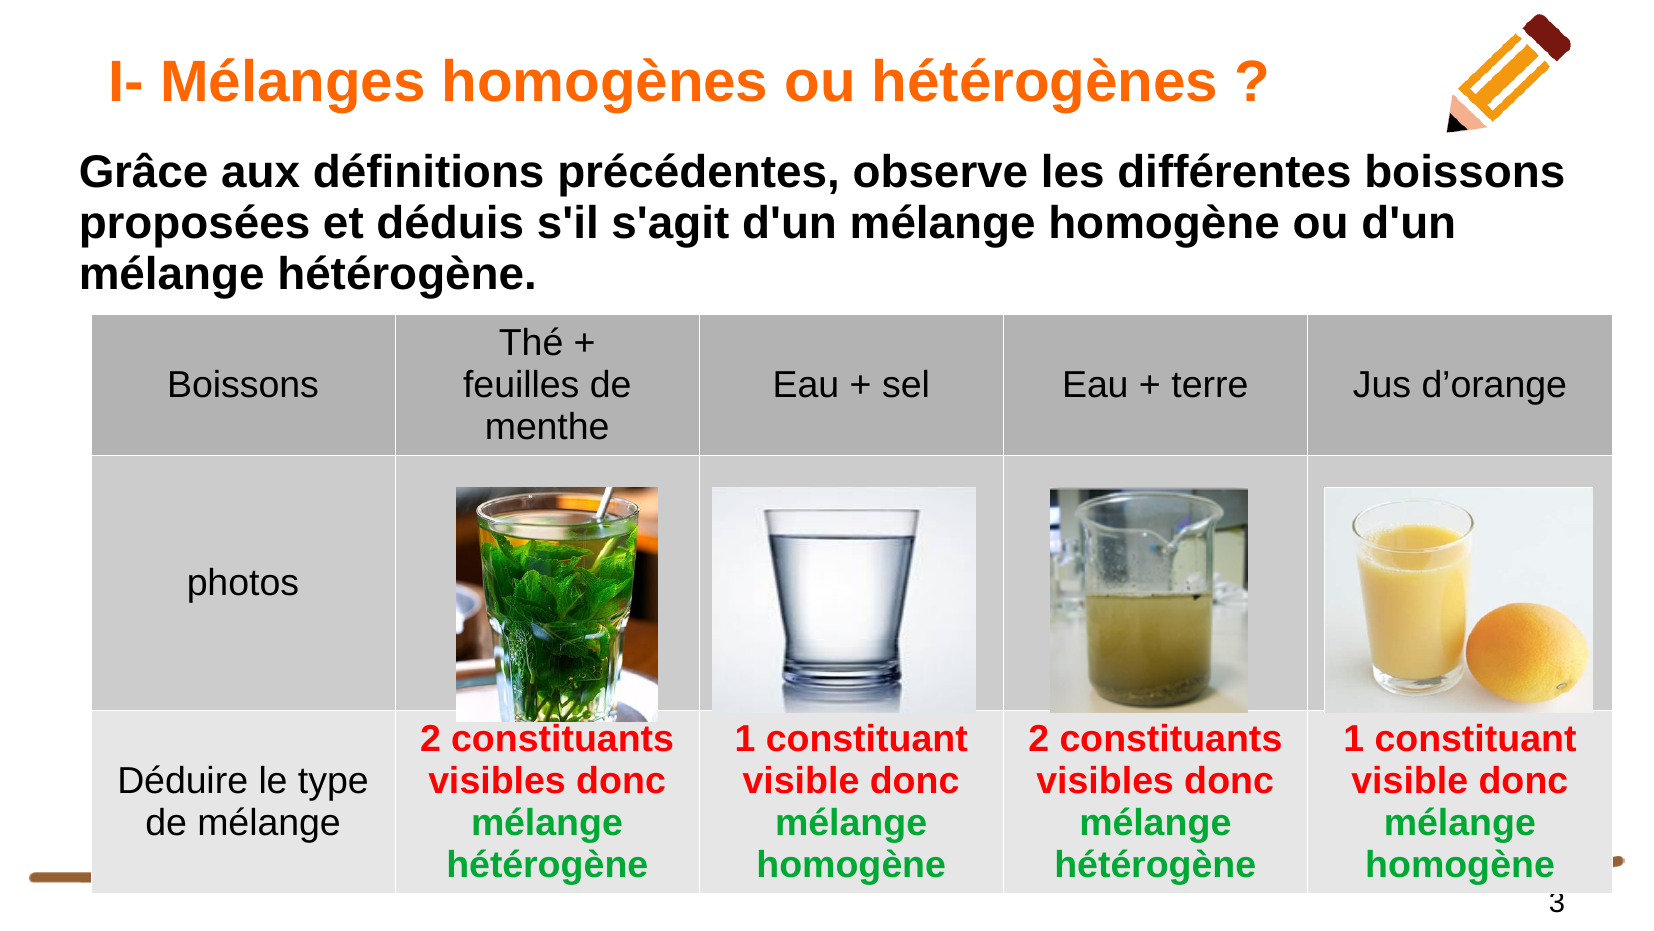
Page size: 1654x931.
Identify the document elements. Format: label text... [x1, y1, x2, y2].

table_cell 2 constituants visibles donc mélange hétérogène [1004, 711, 1307, 893]
table_cell photos [92, 456, 395, 710]
title I- Mélanges homogènes ou hétérogènes ? [37, 16, 1426, 147]
table_cell [1308, 456, 1612, 710]
table_header Eau + terre [1004, 315, 1307, 455]
picture [456, 487, 658, 722]
picture [1446, 14, 1571, 133]
table_cell Déduire le type de mélange [92, 711, 395, 893]
table_header Eau + sel [700, 315, 1003, 455]
picture [1324, 487, 1593, 713]
table_cell [1004, 456, 1307, 710]
picture [712, 487, 976, 713]
table_header Jus d’orange [1308, 315, 1612, 455]
table_header Thé + feuilles de menthe [396, 315, 699, 455]
table_cell [700, 456, 1003, 710]
table_cell 1 constituant visible donc mélange homogène [700, 711, 1003, 893]
text_box Grâce aux définitions précédentes, observe les différentes boissons proposées et déduis s'il s'agit d'un mélange homogène ou d'un mélange hétérogène. [64, 138, 1613, 307]
picture [1613, 856, 1625, 886]
table_cell [396, 456, 699, 710]
table_header Boissons [92, 315, 395, 455]
picture [1050, 487, 1248, 713]
table_cell 2 constituants visibles donc mélange hétérogène [396, 711, 699, 893]
picture [29, 856, 91, 886]
table_cell 1 constituant visible donc mélange homogène [1308, 711, 1612, 893]
